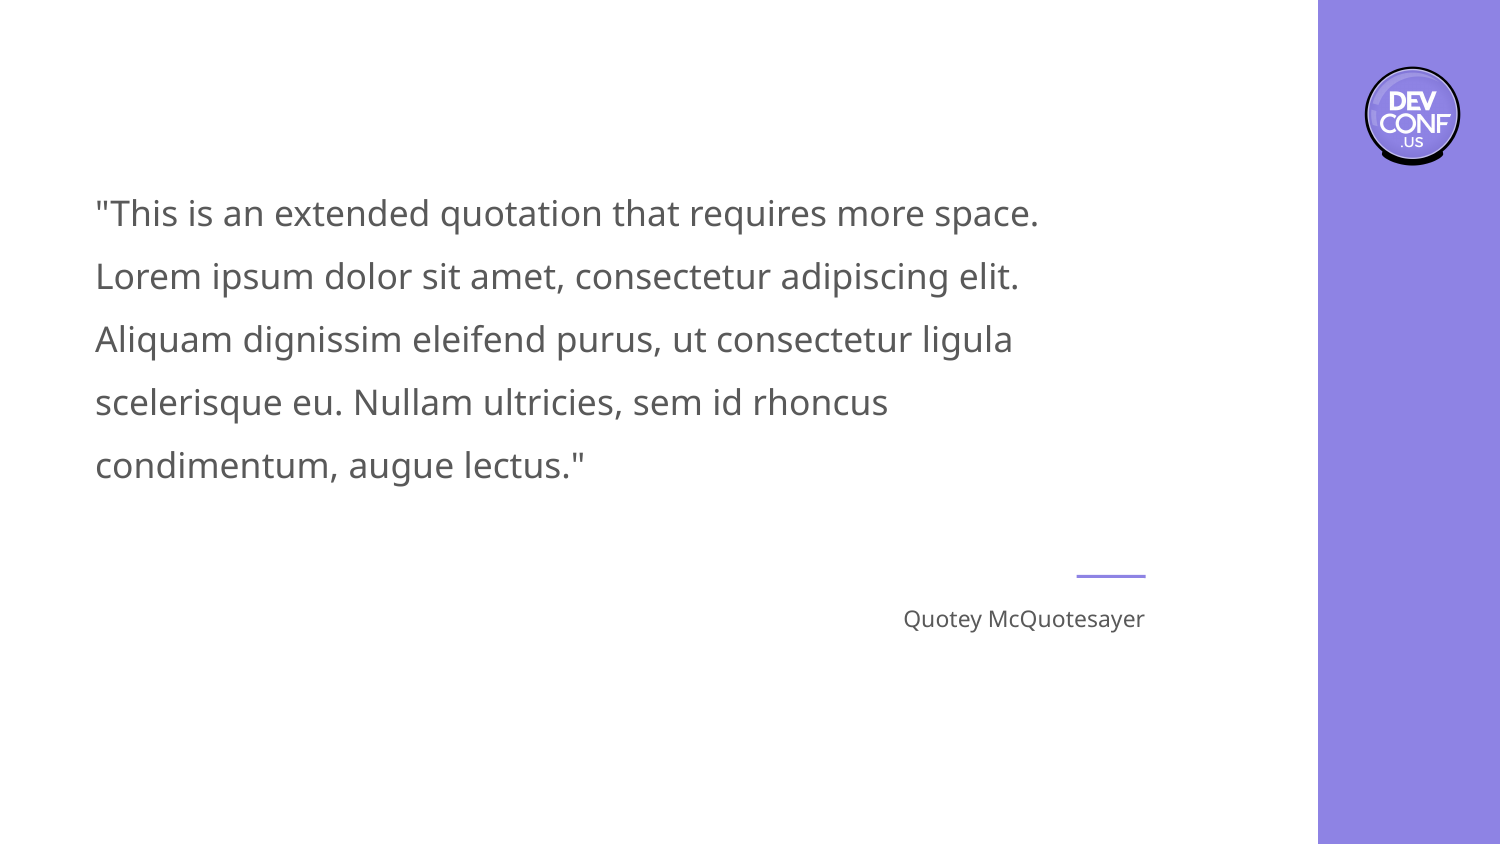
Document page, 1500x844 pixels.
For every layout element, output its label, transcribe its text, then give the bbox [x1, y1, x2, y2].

title "This is an extended quotation that requires more space. Lorem ipsum dolor sit amet, consectetur adipiscing elit. Aliquam dignissim eleifend purus, ut consectetur ligula scelerisque eu. Nullam ultricies, sem id rhoncus condimentum, augue lectus." [95, 174, 1143, 577]
subtitle Quotey McQuotesayer [584, 595, 1146, 666]
picture [1358, 61, 1467, 170]
